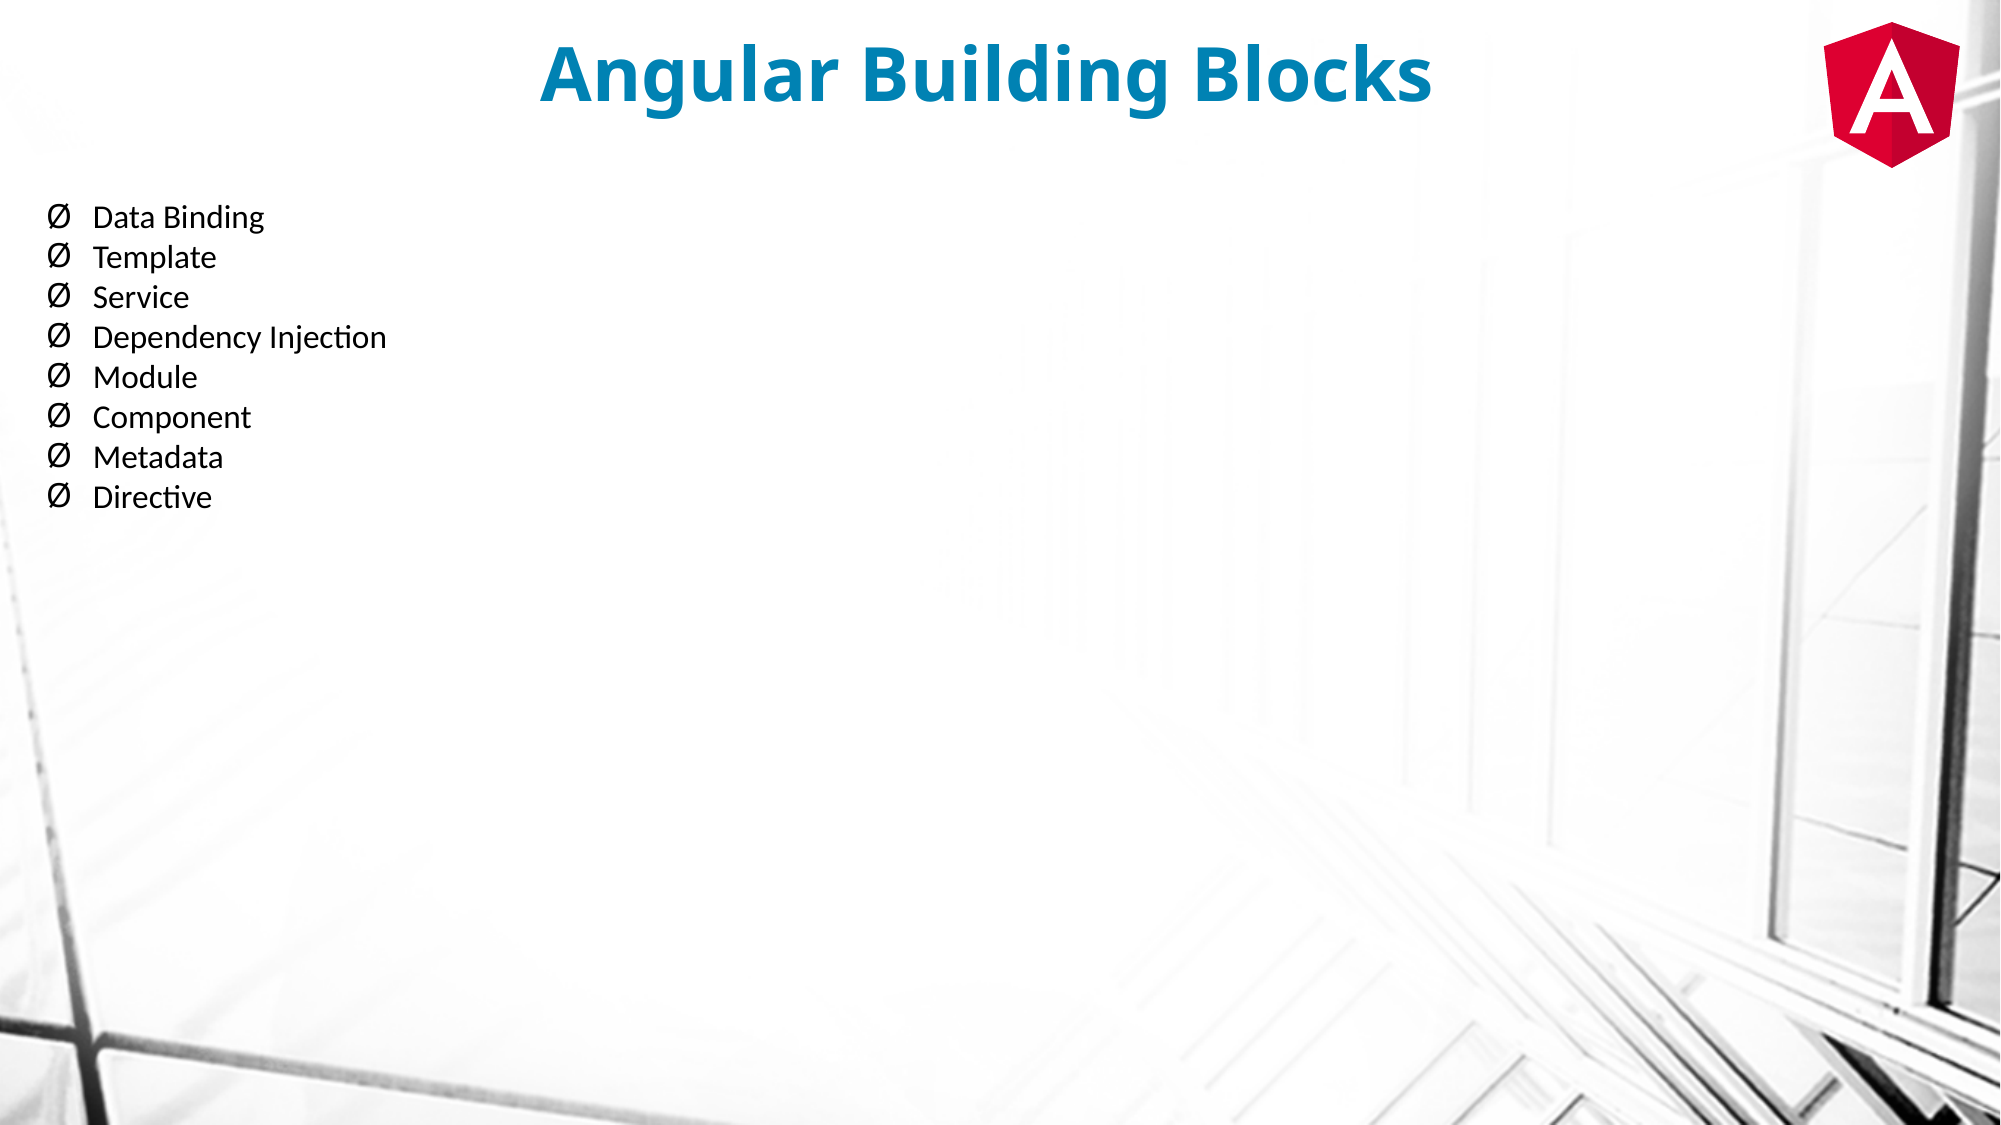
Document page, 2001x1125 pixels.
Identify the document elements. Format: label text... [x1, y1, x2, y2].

text_box Angular Building Blocks [31, 22, 1944, 123]
picture [1800, 0, 1984, 183]
text_box Data Binding Template Service Dependency Injection Module Component Metadata Directive [31, 188, 913, 522]
